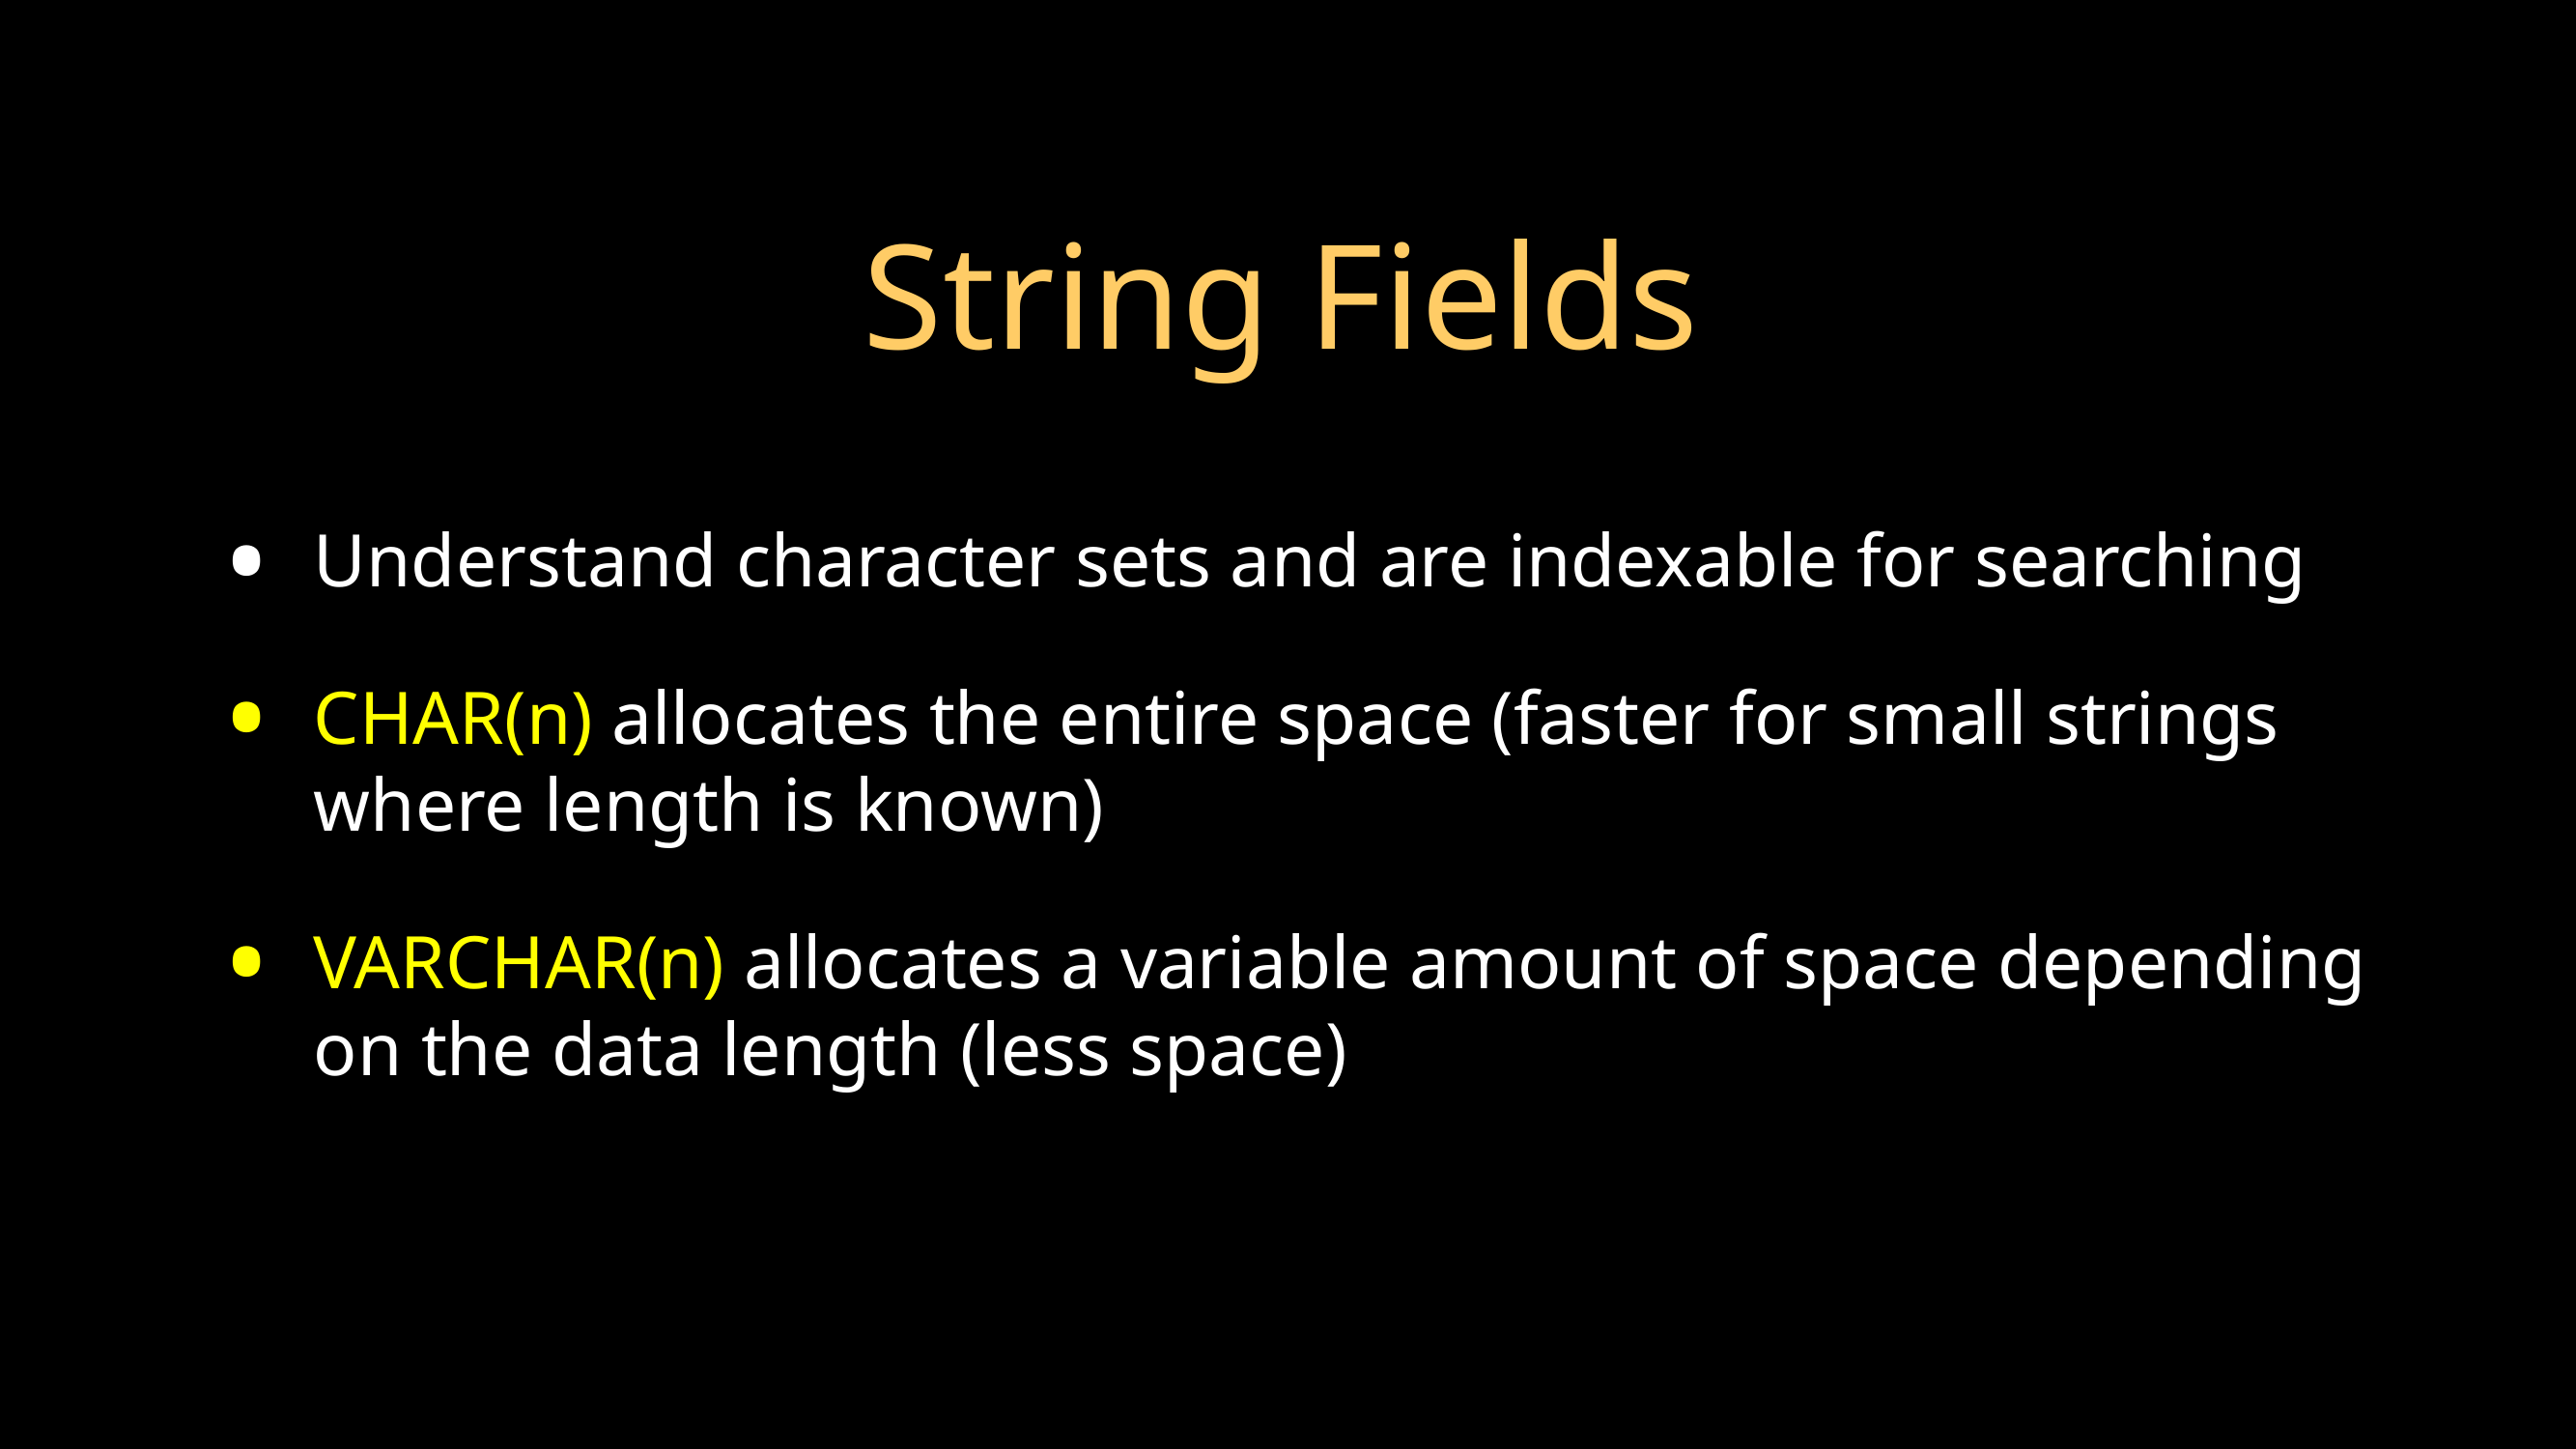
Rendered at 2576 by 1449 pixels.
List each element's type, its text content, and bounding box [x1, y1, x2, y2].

title String Fields [177, 108, 2386, 473]
list Understand character sets and are indexable for searching CHAR(n) allocates the entire space (faster for small strings where length is known) VARCHAR(n) allocates a variable amount of space depending on the data length (less space) [183, 396, 2392, 1208]
